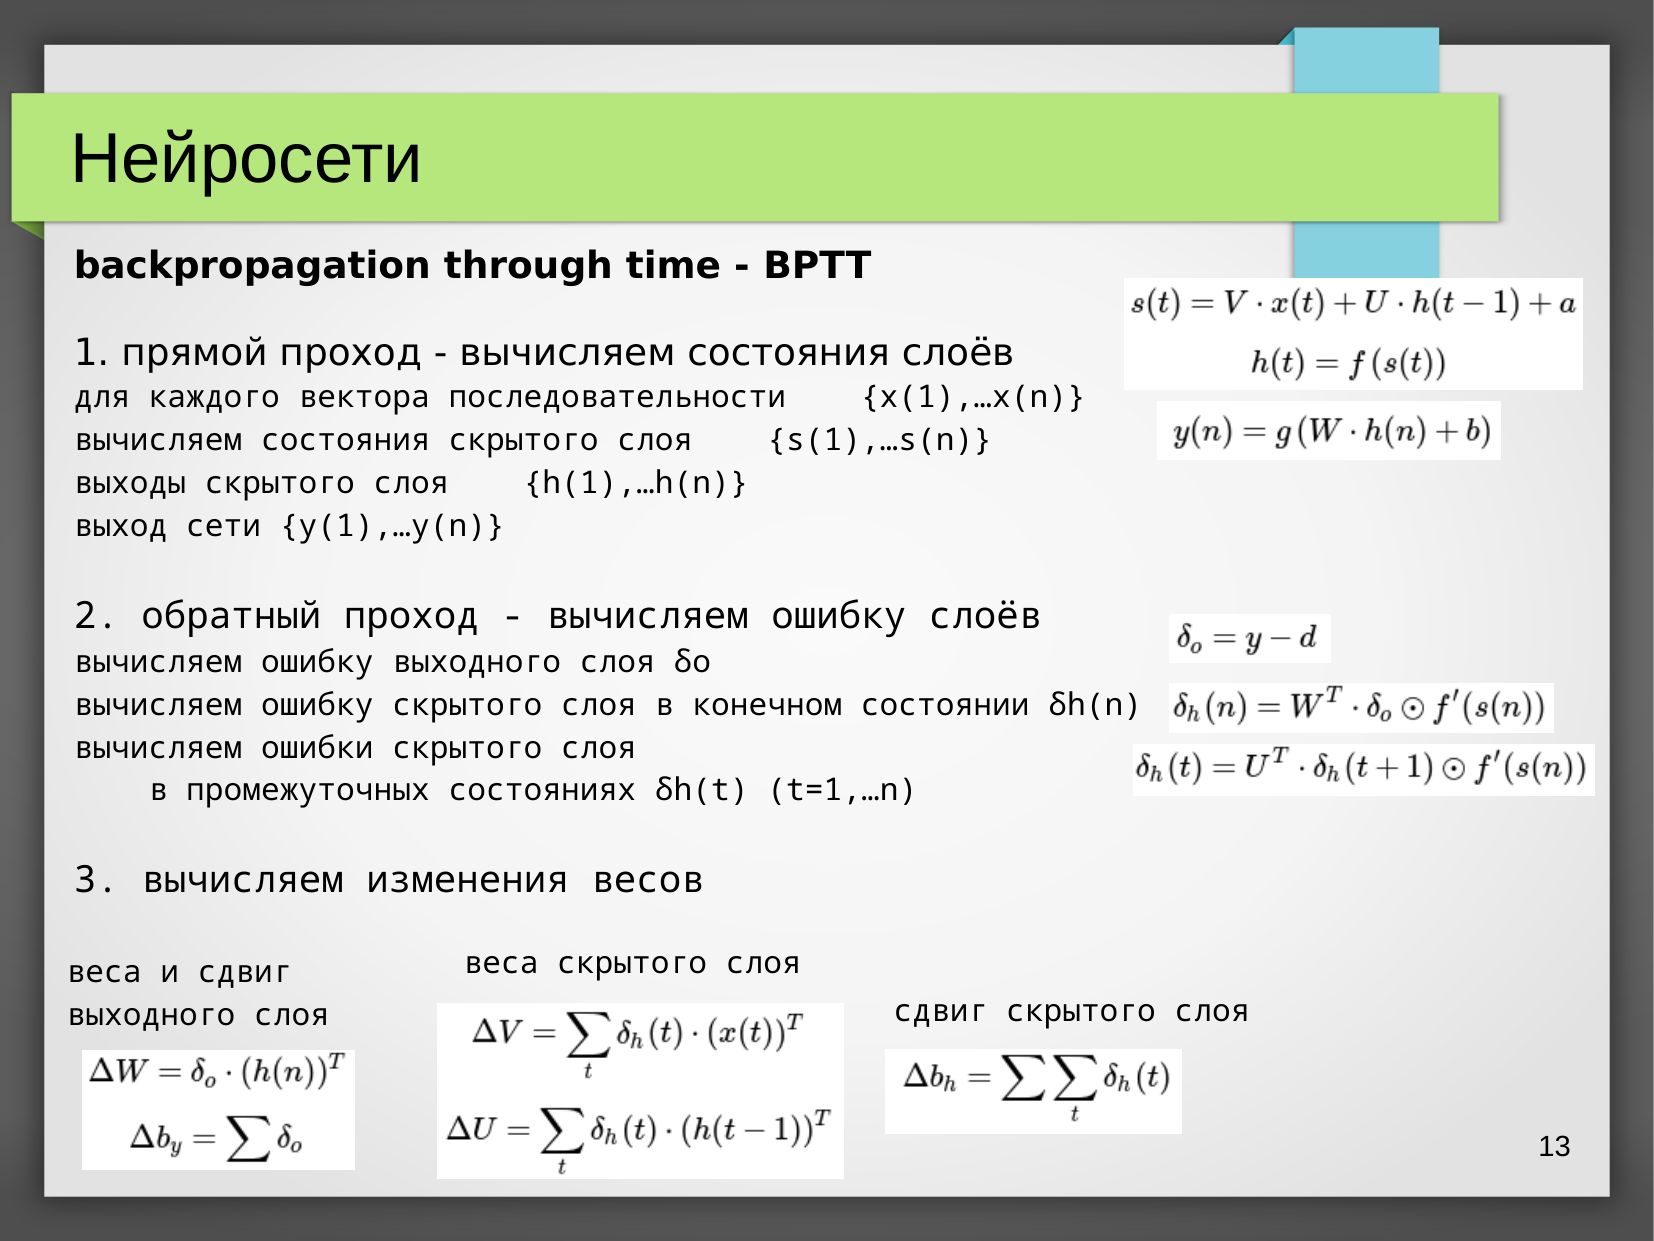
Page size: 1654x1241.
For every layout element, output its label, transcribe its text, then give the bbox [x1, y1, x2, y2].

picture [0, 0, 1654, 1241]
text_box веса и сдвиг выходного слоя [51, 941, 355, 1040]
text_box сдвиг скрытого слоя [878, 980, 1276, 1037]
text_box backpropagation through time - BPTT 1. прямой проход - вычисляем состояния слоёв для каждого вектора последовательности {x(1),…x(n)} вычисляем состояния скрытого слоя {s(1),…s(n)} выходы скрытого слоя {h(1),…h(n)} выход сети {y(1),…y(n)} 2. обратный проход - вычисляем ошибку слоёв вычисляем ошибку выходного слоя δo вычисляем ошибку скрытого слоя в конечном состоянии δh(n) вычисляем ошибки скрытого слоя в промежуточных состояниях δh(t) (t=1,…n) 3. вычисляем изменения весов [59, 236, 1193, 897]
title Нейросети [70, 118, 1205, 199]
text_box веса скрытого слоя [448, 933, 827, 990]
